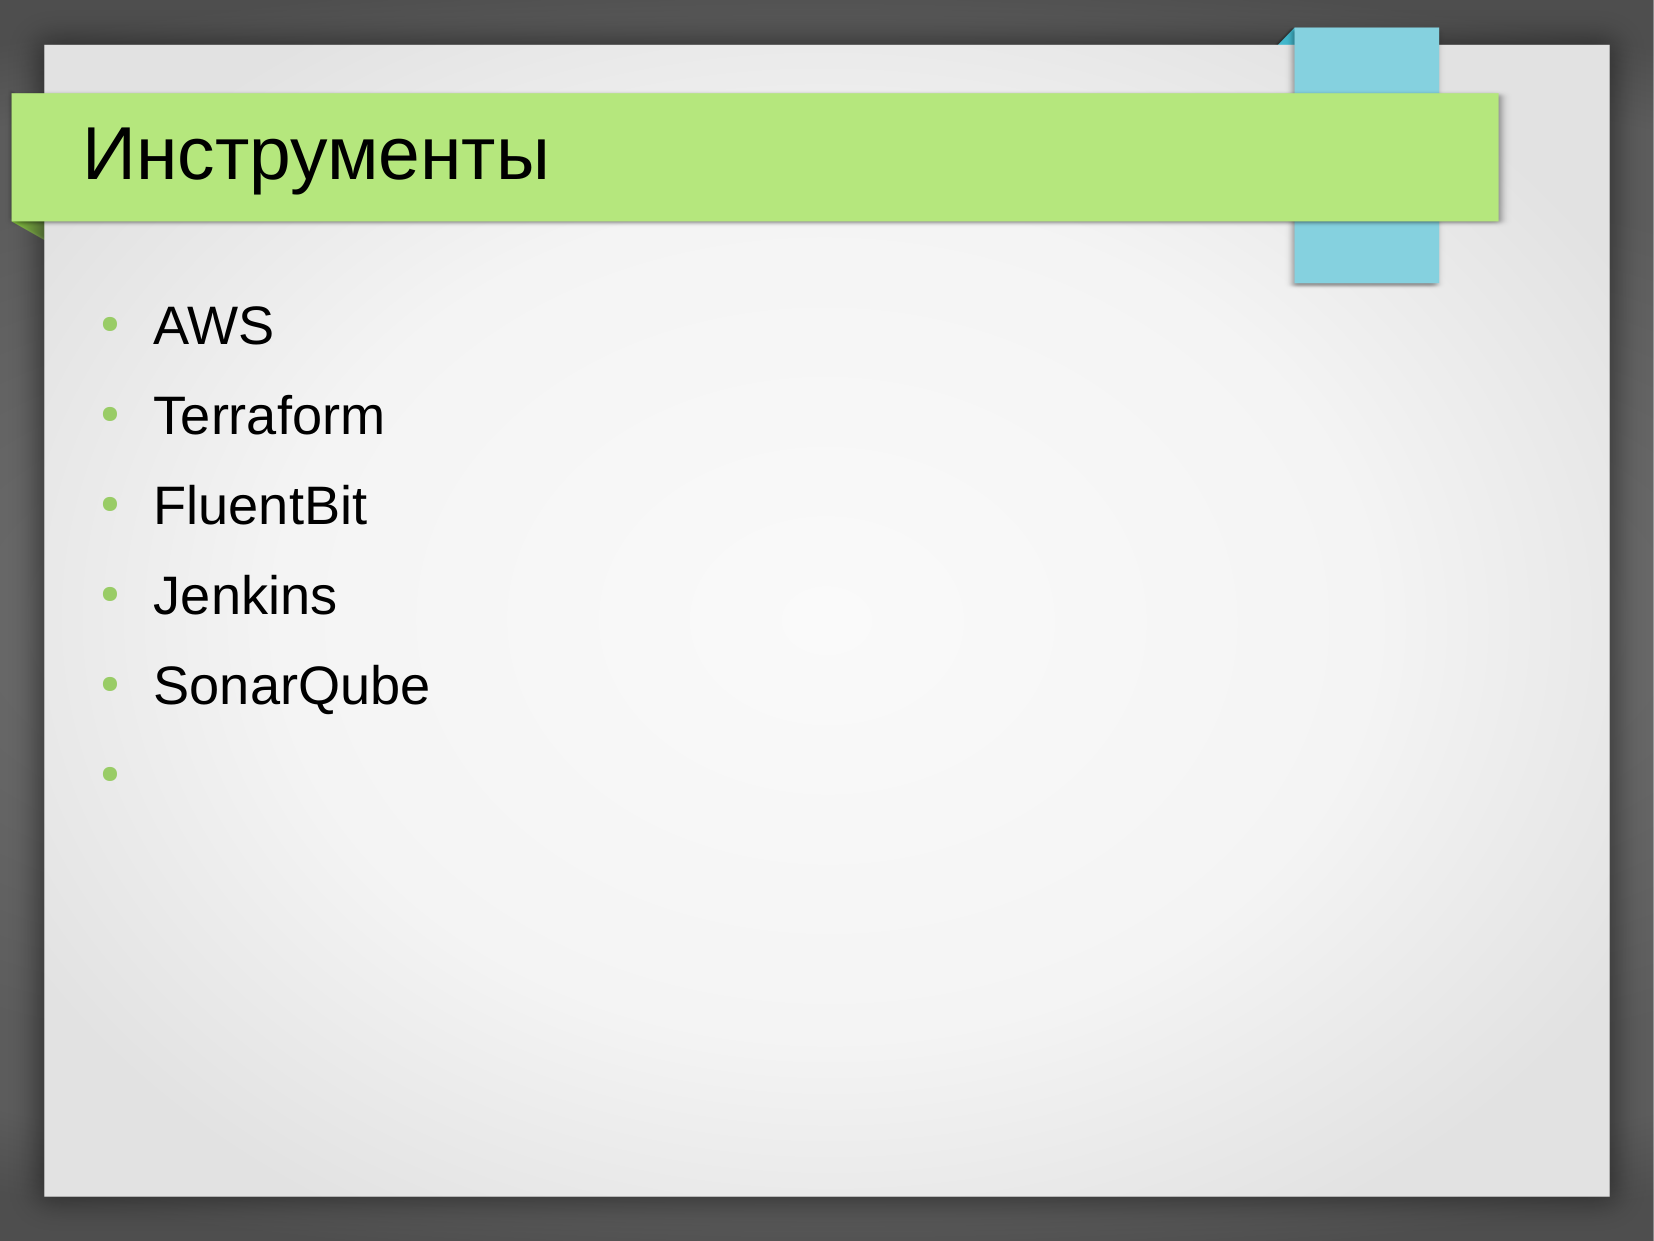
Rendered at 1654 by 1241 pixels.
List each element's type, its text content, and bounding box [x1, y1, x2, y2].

picture [0, 0, 1654, 1241]
list AWS Terraform FluentBit Jenkins SonarQube [82, 295, 1571, 1015]
title Инструменты [82, 94, 1264, 213]
